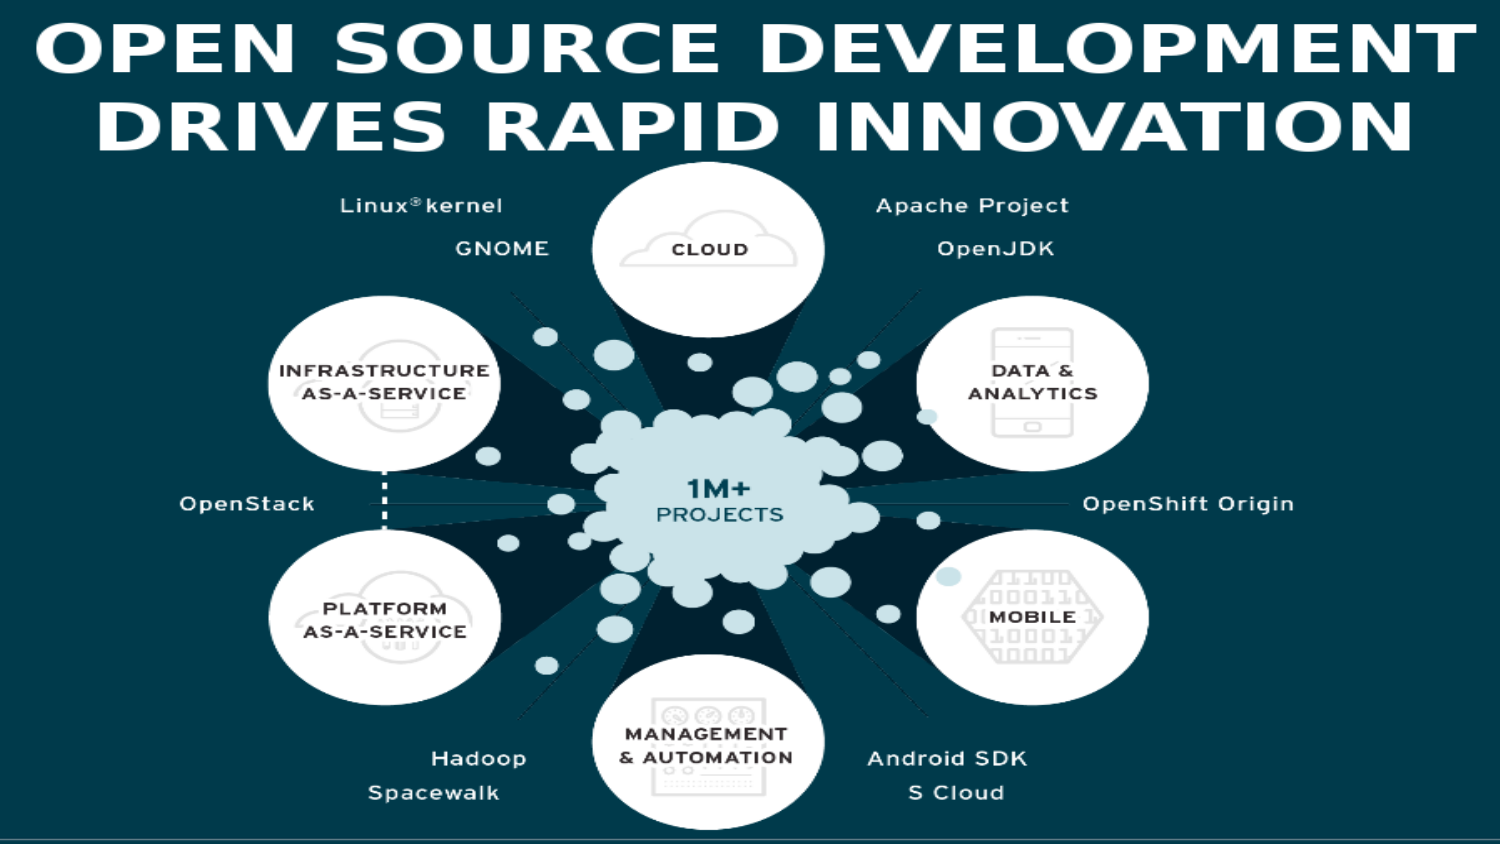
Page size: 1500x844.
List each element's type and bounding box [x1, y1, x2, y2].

picture [934, 785, 948, 799]
picture [488, 786, 498, 799]
picture [483, 201, 495, 212]
picture [416, 789, 427, 799]
picture [544, 25, 601, 72]
picture [1031, 201, 1043, 212]
picture [476, 242, 491, 255]
picture [990, 785, 1003, 799]
picture [274, 501, 285, 510]
picture [479, 786, 484, 799]
picture [536, 242, 549, 255]
picture [1118, 501, 1130, 510]
picture [909, 785, 923, 799]
picture [1199, 497, 1207, 510]
picture [1416, 25, 1476, 72]
picture [474, 25, 529, 73]
picture [919, 755, 926, 765]
picture [1059, 103, 1125, 150]
picture [239, 103, 255, 150]
picture [1046, 201, 1057, 212]
picture [994, 102, 1058, 151]
picture [337, 23, 387, 73]
picture [172, 103, 228, 150]
picture [397, 202, 407, 212]
picture [1281, 501, 1293, 510]
picture [957, 246, 985, 259]
picture [994, 751, 1008, 765]
picture [369, 785, 382, 799]
picture [246, 497, 260, 510]
picture [533, 328, 558, 346]
picture [673, 25, 718, 72]
picture [337, 103, 382, 150]
picture [885, 25, 951, 72]
picture [1039, 242, 1053, 255]
picture [365, 201, 377, 212]
picture [852, 103, 908, 150]
picture [1181, 103, 1241, 150]
picture [1144, 25, 1195, 72]
picture [940, 199, 952, 212]
picture [1061, 199, 1068, 212]
picture [433, 751, 447, 765]
picture [1353, 25, 1409, 72]
picture [1219, 497, 1234, 510]
picture [464, 789, 476, 799]
picture [426, 199, 437, 212]
picture [1258, 501, 1269, 515]
picture [289, 501, 299, 510]
picture [267, 162, 1149, 830]
picture [100, 103, 160, 150]
picture [1149, 497, 1162, 510]
picture [177, 25, 222, 72]
picture [829, 368, 851, 385]
picture [37, 23, 101, 73]
picture [1166, 497, 1179, 510]
picture [895, 201, 922, 216]
picture [113, 25, 165, 72]
picture [960, 25, 1005, 72]
picture [955, 201, 968, 212]
picture [593, 339, 634, 371]
picture [1250, 497, 1254, 510]
picture [939, 242, 953, 255]
picture [868, 751, 883, 765]
picture [976, 751, 988, 765]
picture [925, 202, 936, 212]
picture [341, 199, 353, 212]
picture [820, 103, 836, 150]
picture [959, 789, 987, 799]
picture [456, 242, 471, 255]
picture [1276, 102, 1341, 151]
picture [929, 755, 942, 765]
picture [514, 242, 531, 255]
picture [1134, 501, 1145, 510]
picture [1103, 501, 1115, 514]
picture [429, 789, 442, 799]
picture [381, 202, 392, 212]
picture [200, 501, 212, 514]
picture [1007, 201, 1021, 212]
picture [382, 511, 387, 519]
picture [180, 497, 196, 510]
picture [1294, 25, 1339, 72]
picture [857, 352, 881, 369]
picture [1067, 23, 1132, 73]
picture [466, 751, 495, 765]
picture [401, 789, 412, 799]
picture [763, 25, 823, 72]
picture [535, 656, 559, 674]
picture [1353, 103, 1409, 150]
picture [1012, 751, 1026, 765]
picture [1208, 25, 1277, 72]
picture [1003, 242, 1015, 255]
picture [924, 103, 980, 150]
picture [235, 25, 292, 72]
picture [548, 103, 614, 150]
picture [1084, 497, 1099, 510]
picture [397, 23, 462, 73]
picture [980, 199, 1005, 212]
picture [1189, 497, 1197, 510]
picture [623, 103, 674, 150]
picture [498, 755, 510, 765]
picture [877, 199, 891, 212]
picture [440, 201, 452, 212]
picture [1121, 103, 1187, 150]
picture [494, 242, 511, 255]
picture [1238, 501, 1247, 510]
picture [685, 103, 701, 150]
picture [718, 103, 778, 150]
picture [489, 103, 545, 150]
picture [262, 497, 270, 510]
picture [445, 789, 462, 799]
picture [230, 501, 242, 510]
picture [606, 23, 659, 73]
picture [468, 202, 479, 212]
picture [386, 789, 398, 803]
picture [777, 362, 818, 393]
picture [835, 25, 880, 72]
picture [1021, 242, 1035, 255]
picture [394, 102, 444, 151]
picture [410, 198, 422, 206]
picture [1273, 497, 1277, 510]
picture [989, 246, 1000, 255]
picture [1019, 25, 1063, 72]
picture [451, 755, 462, 765]
picture [513, 755, 526, 769]
picture [262, 103, 328, 150]
picture [887, 751, 915, 765]
picture [215, 501, 227, 510]
picture [952, 751, 963, 765]
picture [1248, 103, 1264, 150]
picture [1022, 199, 1027, 216]
picture [303, 497, 313, 510]
picture [596, 616, 634, 643]
picture [456, 202, 464, 212]
